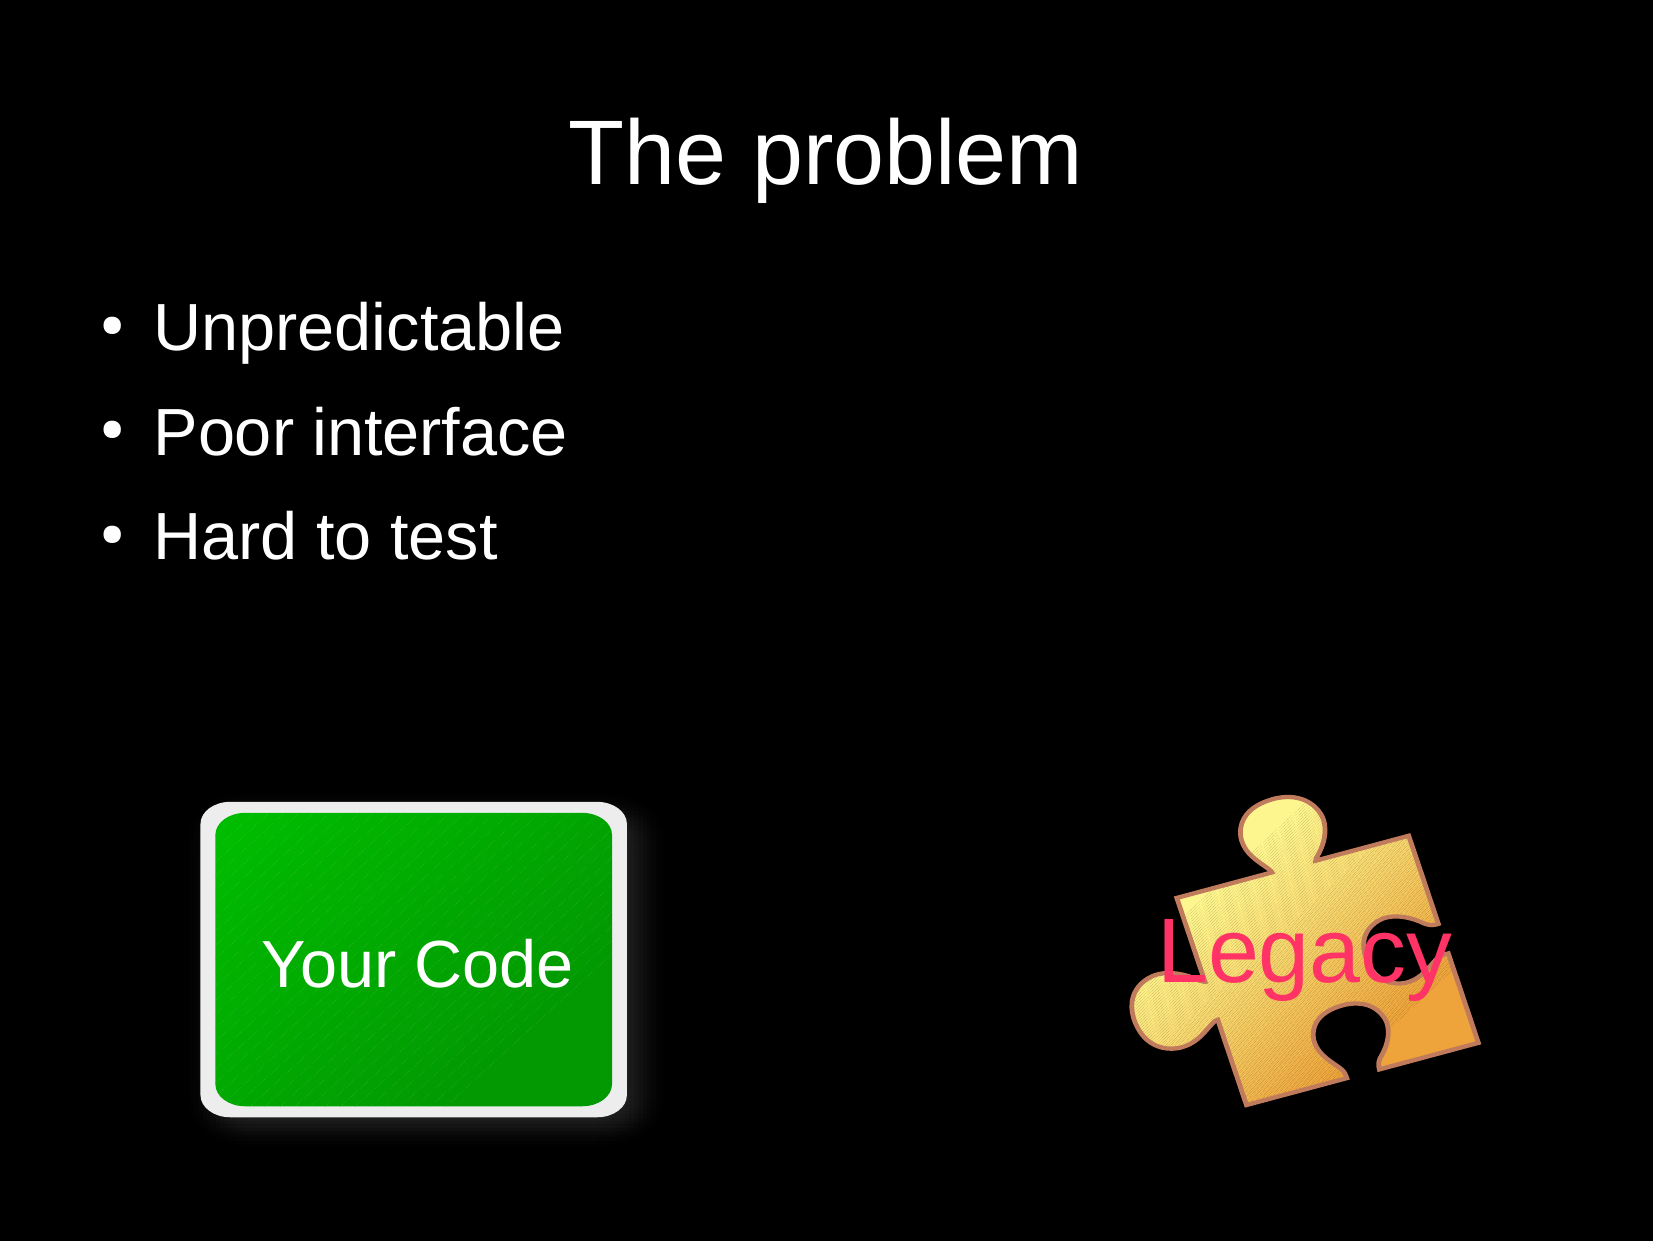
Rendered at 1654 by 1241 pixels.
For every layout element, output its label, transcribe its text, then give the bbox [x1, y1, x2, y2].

list Unpredictable Poor interface Hard to test [82, 290, 1571, 1010]
picture [1110, 776, 1501, 1126]
picture [160, 774, 676, 1156]
title The problem [82, 49, 1571, 257]
